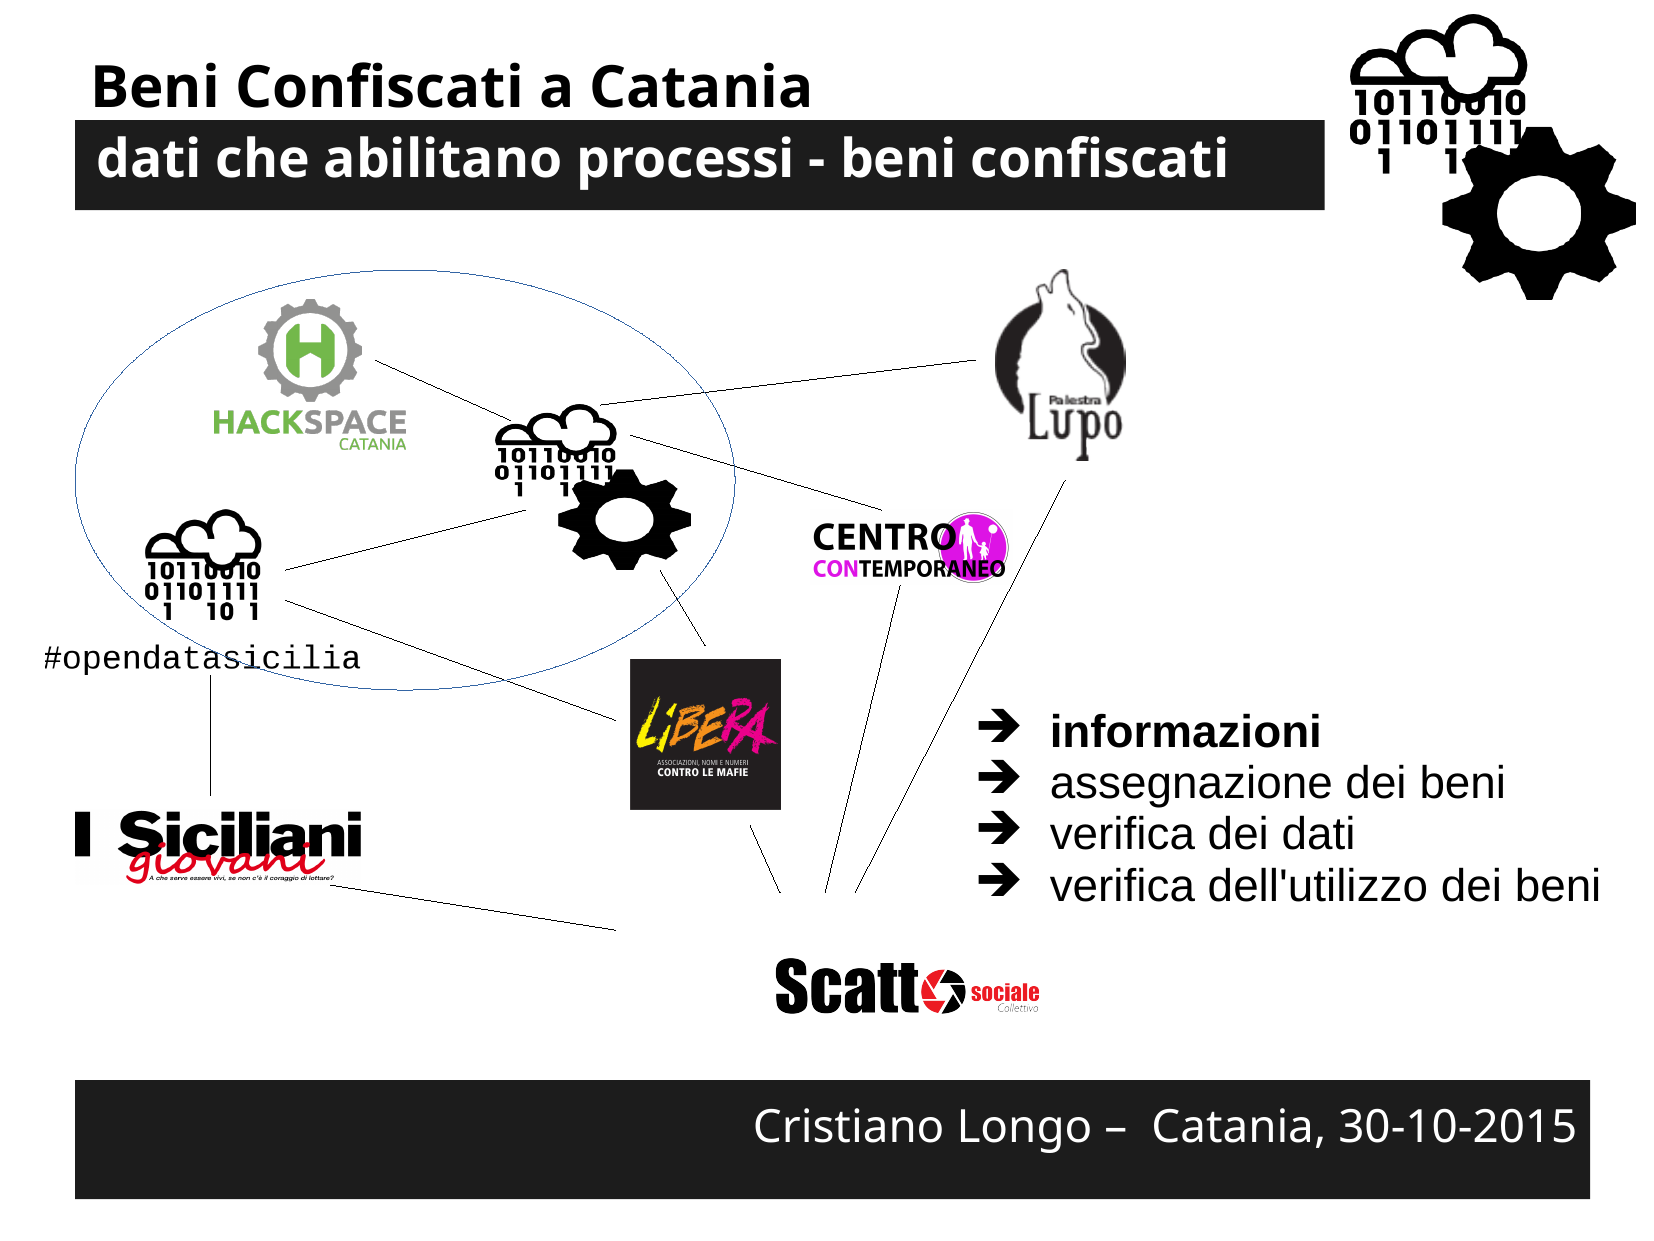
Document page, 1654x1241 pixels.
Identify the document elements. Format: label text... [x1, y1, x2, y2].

list Beni Confiscati a Catania [75, 45, 1325, 120]
picture [214, 299, 406, 451]
picture [495, 404, 691, 571]
list Cristiano Longo – Catania, 30-10-2015 [75, 1080, 1591, 1200]
picture [1350, 14, 1636, 301]
picture [75, 809, 361, 886]
picture [45, 509, 361, 676]
picture [774, 952, 1042, 1036]
text_box informazioni assegnazione dei beni verifica dei dati verifica dell'utilizzo dei beni [960, 698, 1654, 991]
picture [630, 659, 781, 811]
picture [995, 269, 1126, 461]
list dati che abilitano processi - beni confiscati [75, 120, 1325, 211]
picture [810, 509, 1013, 586]
